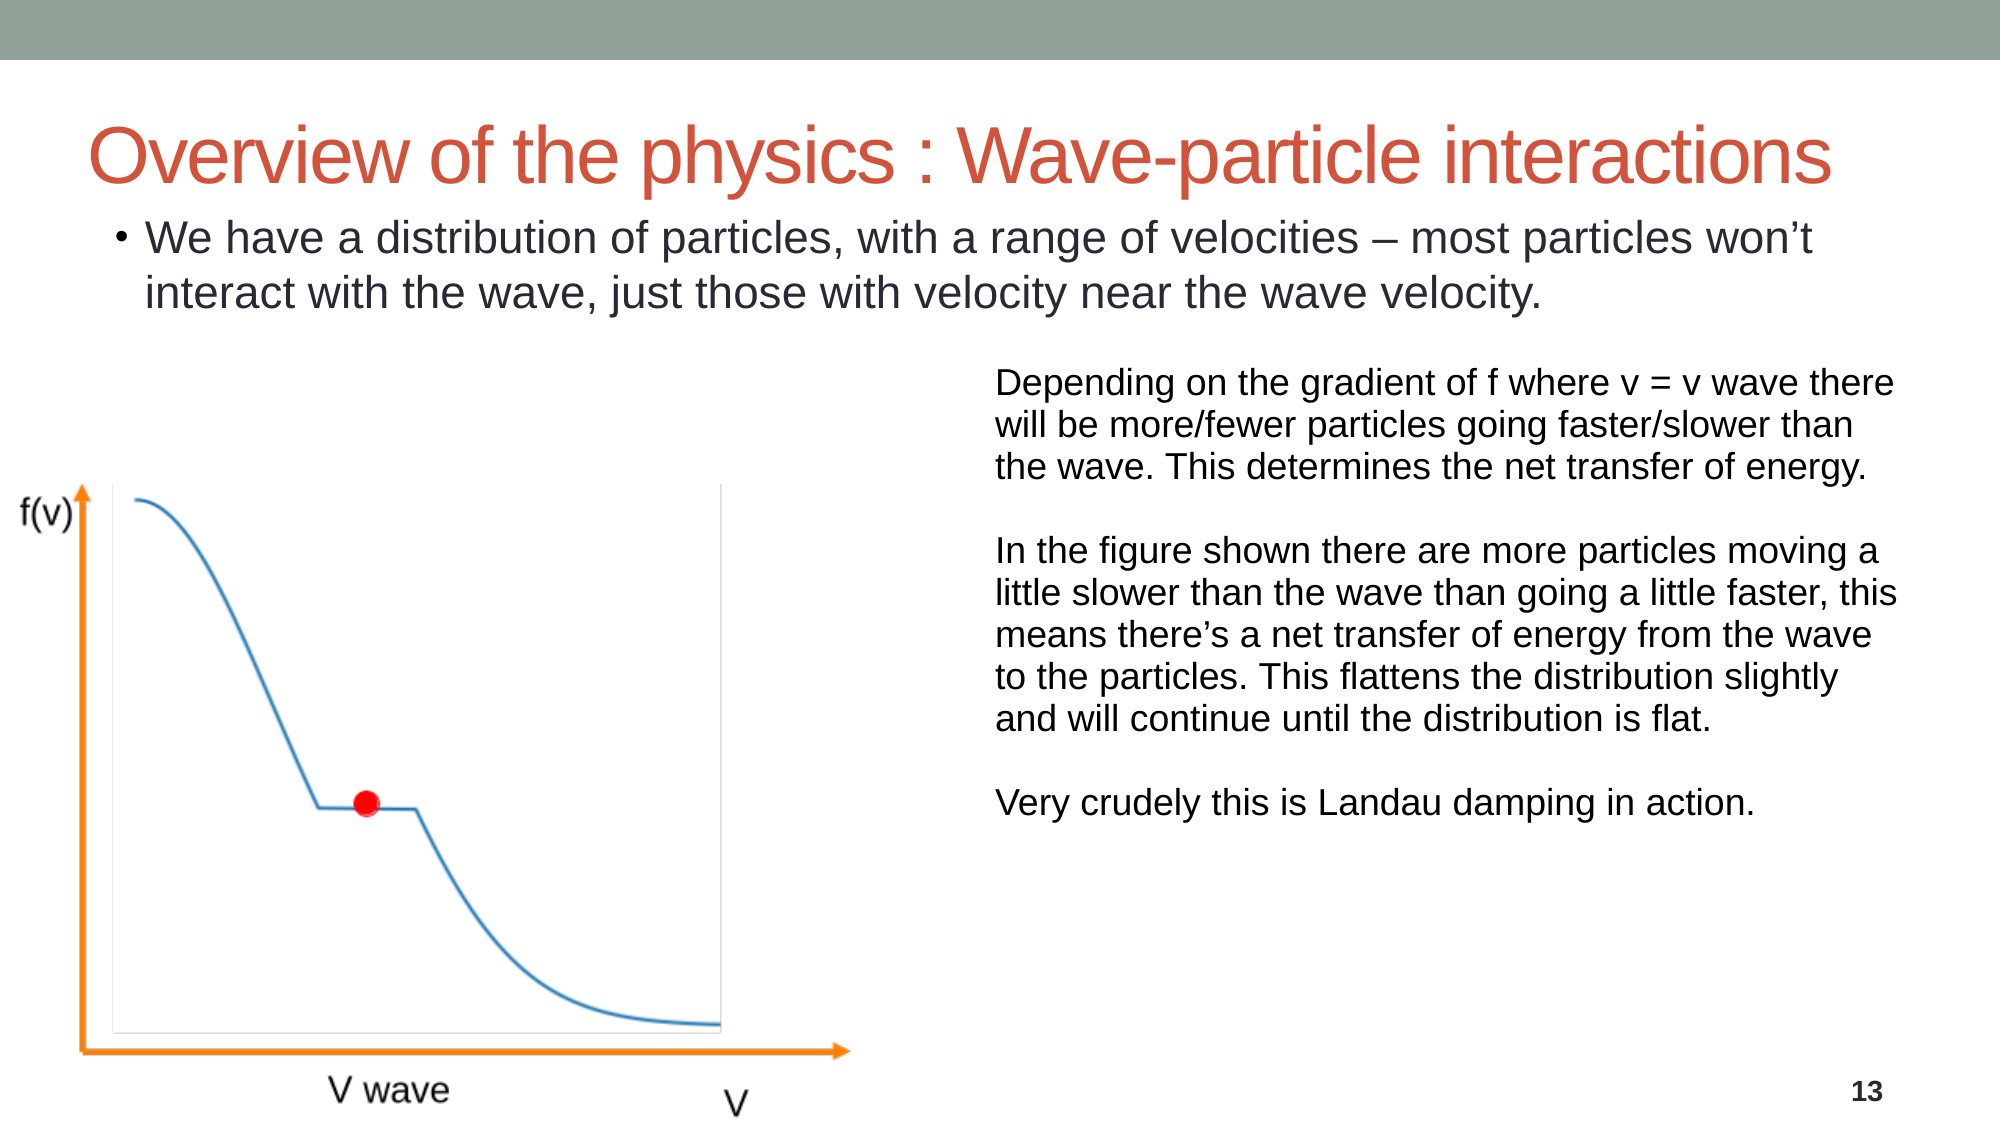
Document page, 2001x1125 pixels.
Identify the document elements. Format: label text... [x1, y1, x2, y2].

picture [5, 484, 851, 1125]
title Overview of the physics : Wave-particle interactions [72, 95, 1922, 208]
list We have a distribution of particles, with a range of velocities – most particles won’t interact with the wave, just those with velocity near the wave velocity. [99, 200, 1868, 1036]
text_box Depending on the gradient of f where v = v wave there will be more/fewer particles going faster/slower than the wave. This determines the net transfer of energy. In the figure shown there are more particles moving a little slower than the wave than going a little faster, this means there’s a net transfer of energy from the wave to the particles. This flattens the distribution slightly and will continue until the distribution is flat. Very crudely this is Landau damping in action. [980, 354, 1914, 832]
slide_number <number> [1779, 1062, 1955, 1117]
